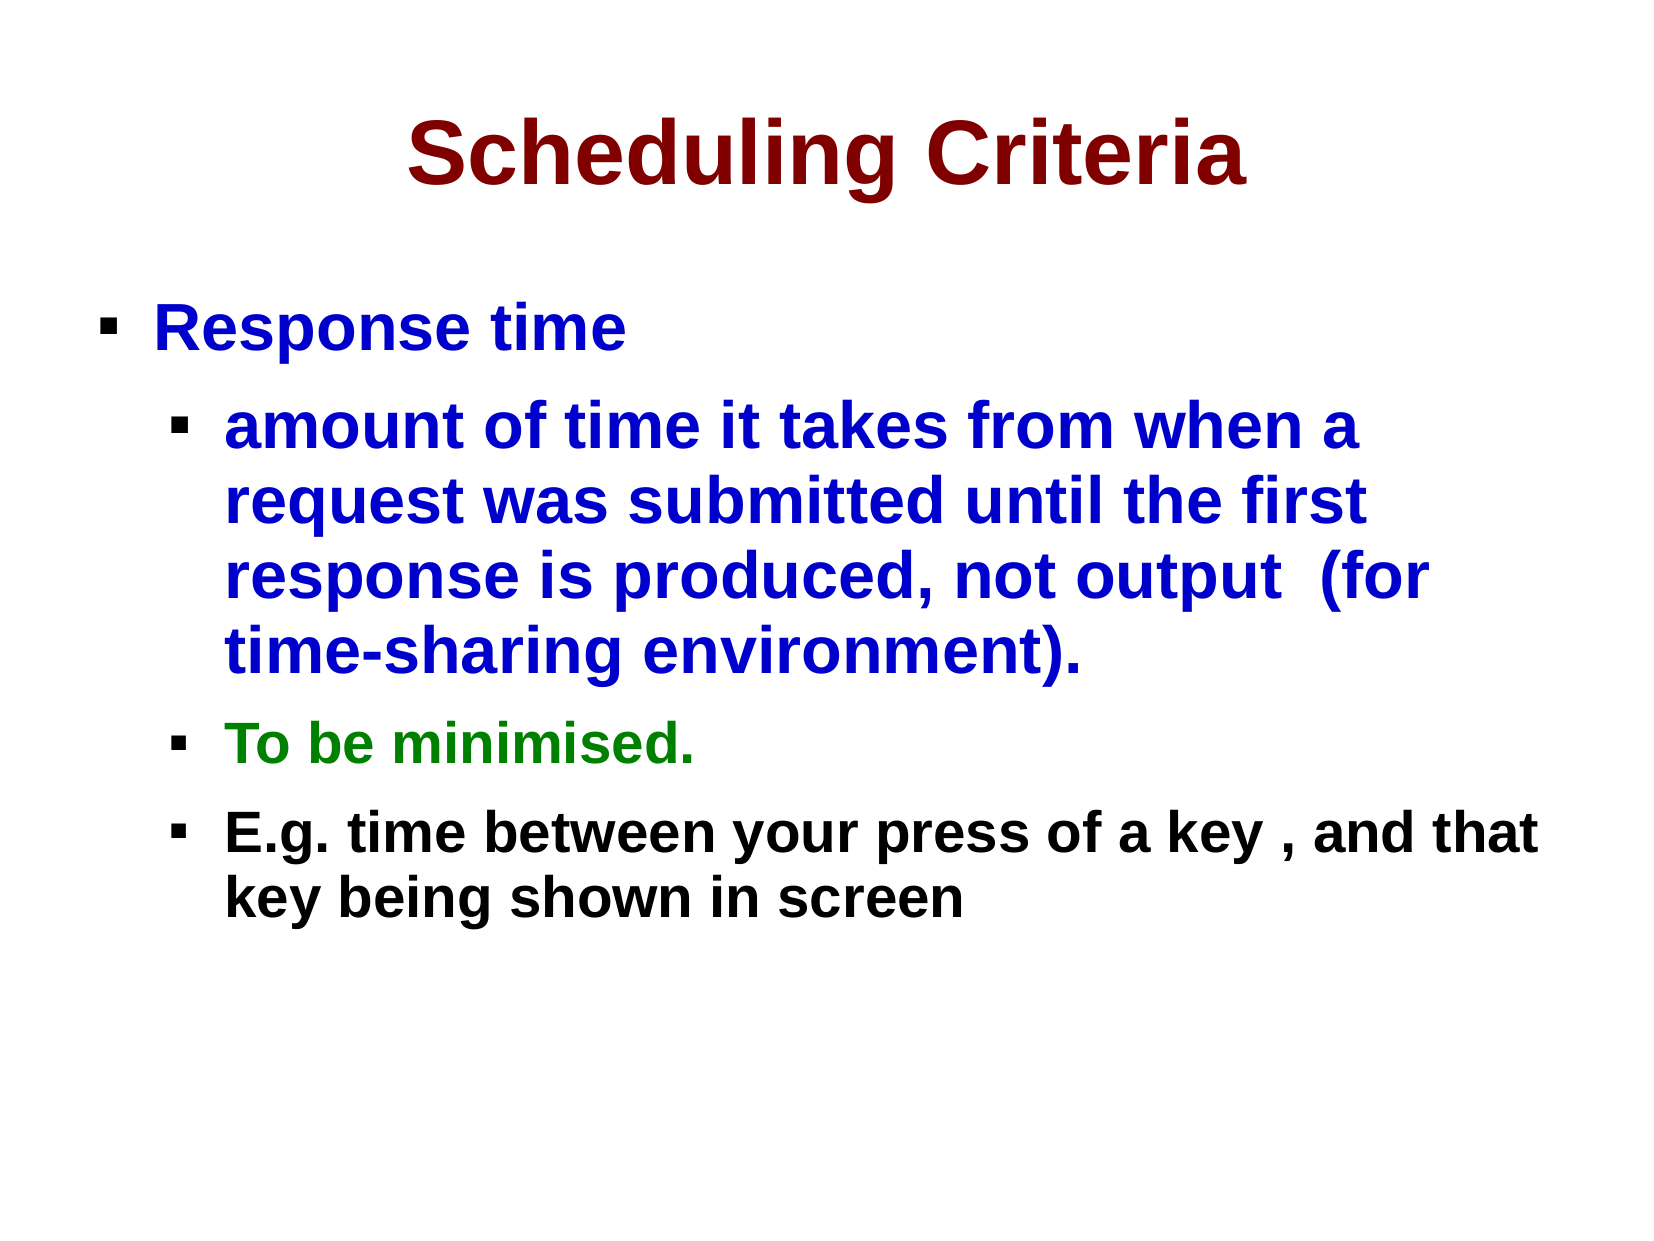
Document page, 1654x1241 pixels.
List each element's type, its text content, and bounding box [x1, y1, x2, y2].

title Scheduling Criteria [82, 49, 1571, 257]
list Response time amount of time it takes from when a request was submitted until the first response is produced, not output (for time-sharing environment). To be minimised. E.g. time between your press of a key , and that key being shown in screen [82, 290, 1571, 1010]
